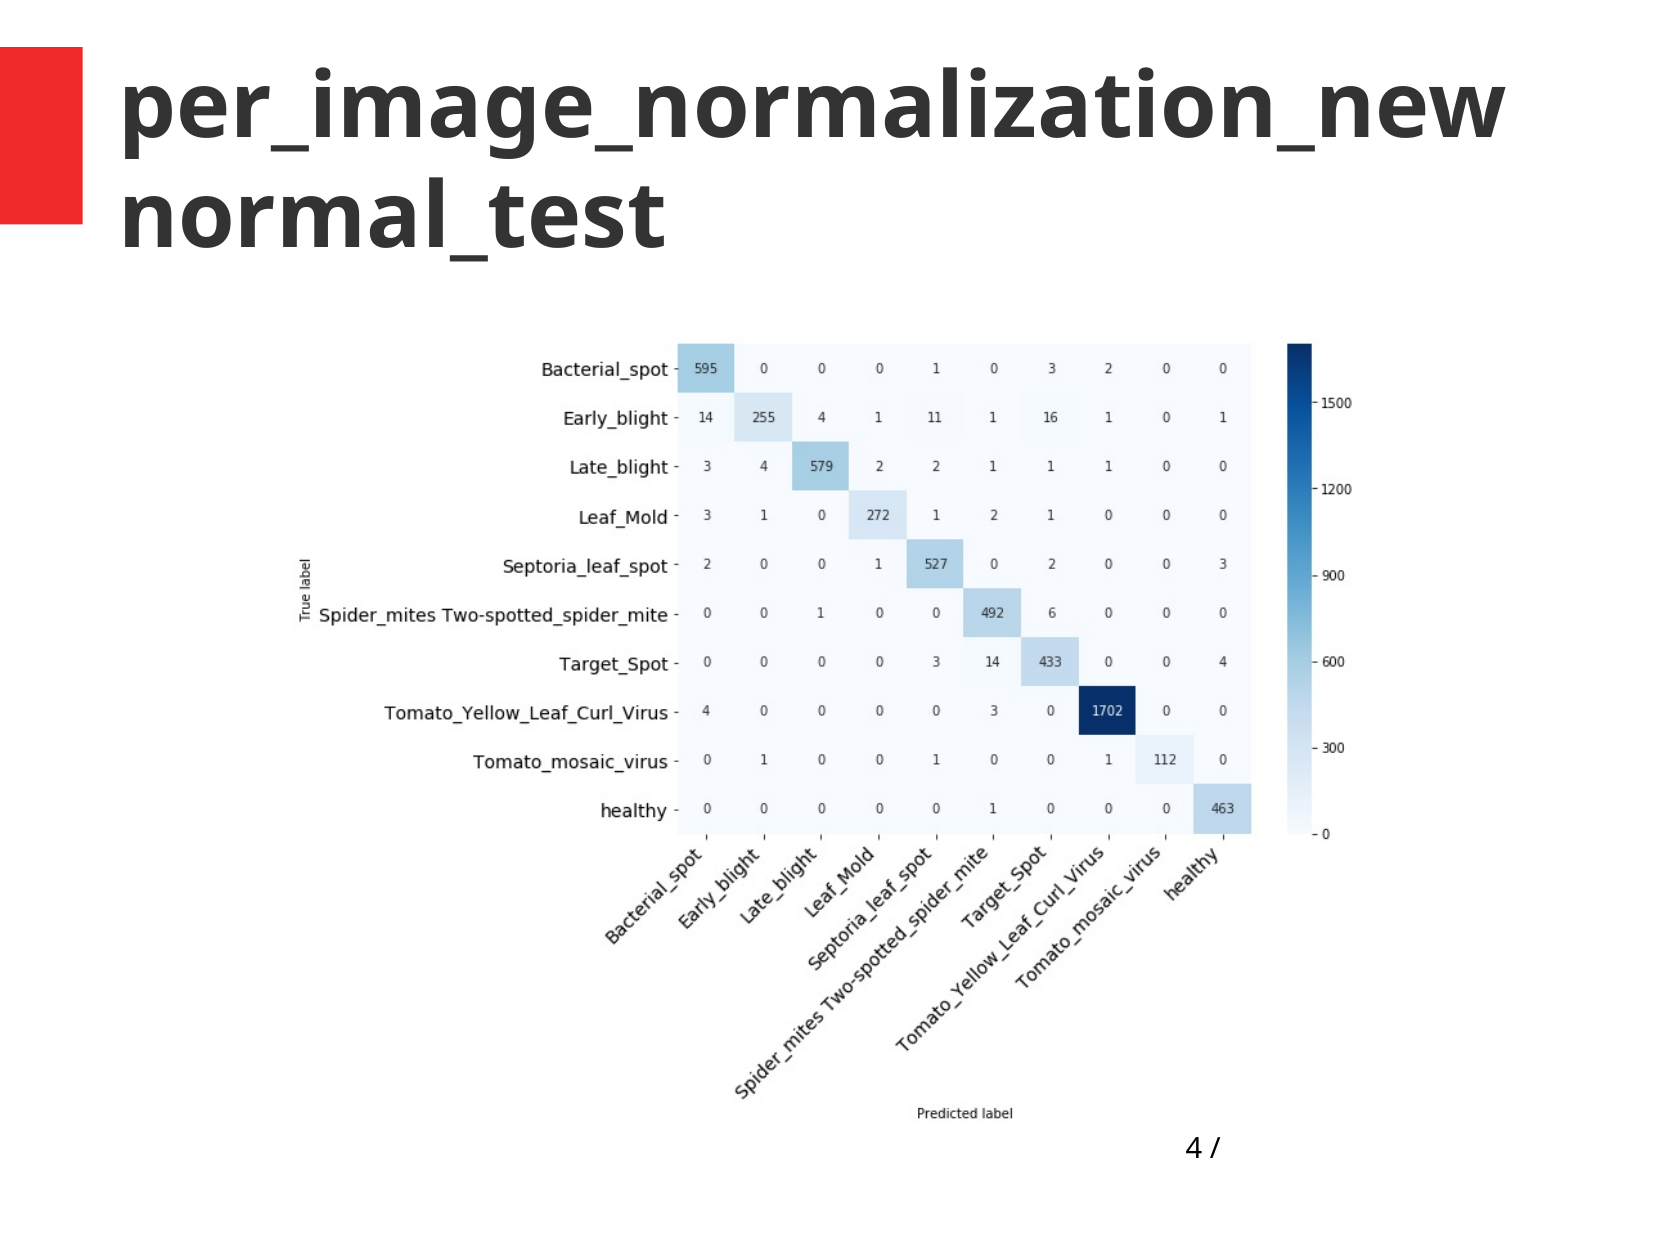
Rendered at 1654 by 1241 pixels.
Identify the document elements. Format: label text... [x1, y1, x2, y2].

text_box / [1185, 1129, 1571, 1216]
title per_image_normalization_new normal_test [118, 45, 1571, 260]
picture [292, 331, 1362, 1130]
